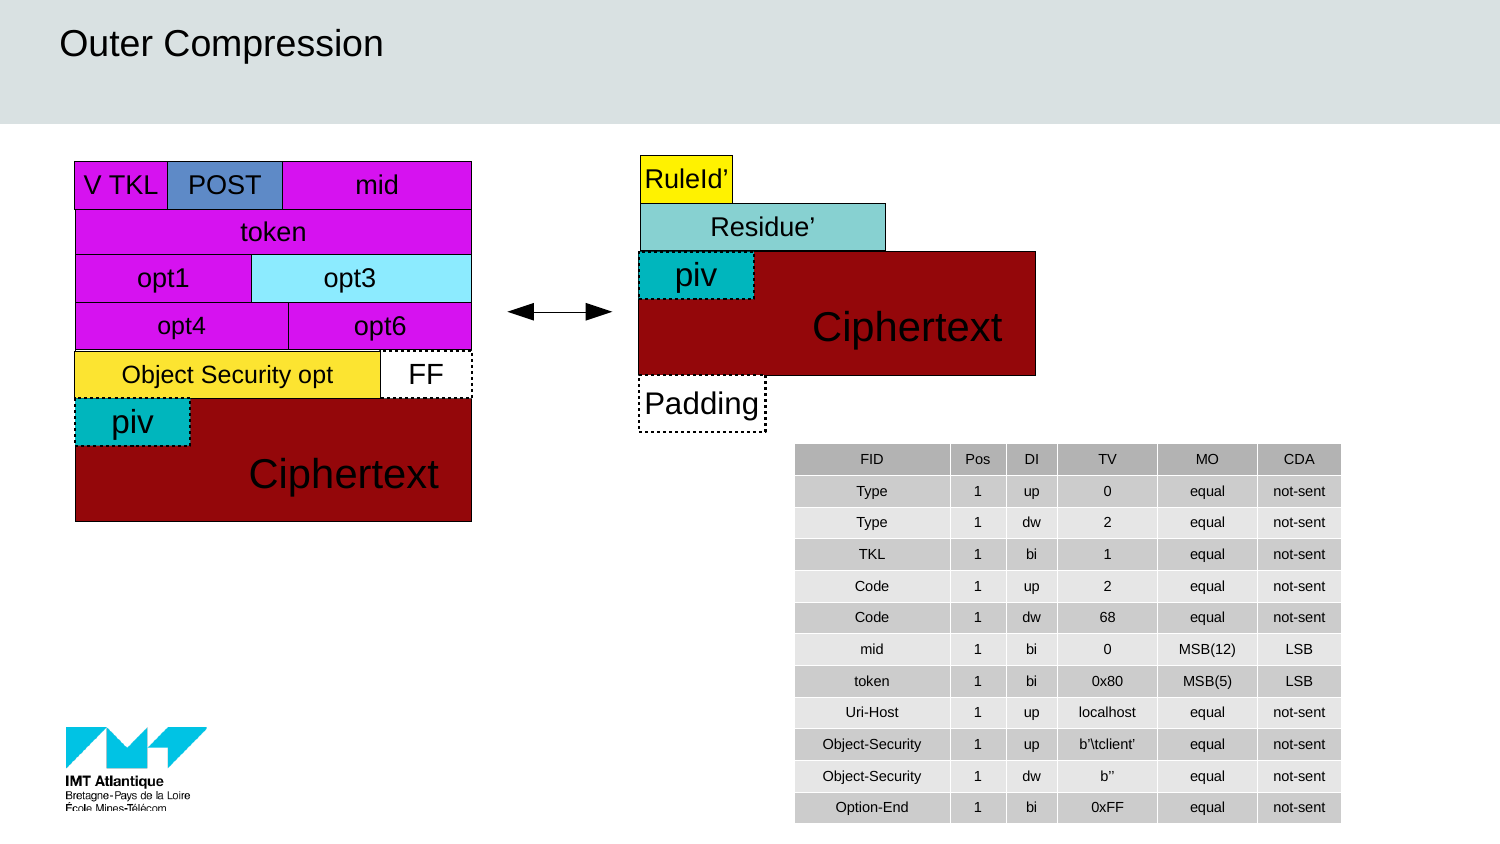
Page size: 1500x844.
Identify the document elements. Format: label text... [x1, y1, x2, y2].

table_cell 0 [1058, 634, 1157, 665]
table_cell bi [1007, 539, 1057, 570]
table_cell bi [1007, 634, 1057, 665]
table_cell dw [1007, 508, 1057, 538]
table_cell 0x80 [1058, 666, 1157, 697]
table_cell not-sent [1258, 571, 1341, 602]
table_cell 0xFF [1058, 793, 1157, 823]
table_cell TKL [795, 539, 950, 570]
table_cell not-sent [1258, 761, 1341, 792]
table_cell 1 [951, 539, 1006, 570]
table_cell Object-Security [795, 761, 950, 792]
text_box Ciphertext [638, 251, 1036, 376]
text_box POST [168, 161, 282, 209]
table_header TV [1058, 444, 1157, 475]
table_cell up [1007, 571, 1057, 602]
table_cell equal [1158, 698, 1257, 728]
table_cell MSB(5) [1158, 666, 1257, 697]
text_box token [75, 209, 472, 255]
table_cell 1 [951, 603, 1006, 633]
table_cell token [795, 666, 950, 697]
table_cell bi [1007, 793, 1057, 823]
table_cell Option-End [795, 793, 950, 823]
table_cell equal [1158, 571, 1257, 602]
table_cell Object-Security [795, 729, 950, 760]
table_cell not-sent [1258, 539, 1341, 570]
table_cell 1 [951, 793, 1006, 823]
table_cell Code [795, 571, 950, 602]
table_cell Uri-Host [795, 698, 950, 728]
table_header DI [1007, 444, 1057, 475]
table_cell MSB(12) [1158, 634, 1257, 665]
table_cell not-sent [1258, 793, 1341, 823]
table_cell 1 [951, 698, 1006, 728]
table_cell 1 [951, 634, 1006, 665]
text_box Ciphertext [75, 399, 472, 522]
table_cell 1 [951, 729, 1006, 760]
table_cell not-sent [1258, 698, 1341, 728]
text_box Object Security opt [74, 351, 381, 399]
text_box Padding [638, 375, 766, 432]
table_header CDA [1258, 444, 1341, 475]
table_cell 68 [1058, 603, 1157, 633]
table_cell 1 [951, 476, 1006, 507]
table_cell up [1007, 698, 1057, 728]
table_cell LSB [1258, 666, 1341, 697]
table_cell equal [1158, 508, 1257, 538]
table_header MO [1158, 444, 1257, 475]
table_cell bi [1007, 666, 1057, 697]
table_cell b’’ [1058, 761, 1157, 792]
table_cell equal [1158, 761, 1257, 792]
table_cell up [1007, 476, 1057, 507]
table_cell dw [1007, 603, 1057, 633]
text_box FF [380, 350, 472, 399]
table_cell 1 [951, 761, 1006, 792]
table_cell b’\tclient’ [1058, 729, 1157, 760]
table_cell Type [795, 476, 950, 507]
table_cell mid [795, 634, 950, 665]
table_cell 2 [1058, 571, 1157, 602]
table_cell 2 [1058, 508, 1157, 538]
text_box opt6 [289, 302, 472, 350]
table_cell 0 [1058, 476, 1157, 507]
text_box opt1 [75, 255, 252, 302]
table_cell 1 [1058, 539, 1157, 570]
table_cell equal [1158, 476, 1257, 507]
text_box mid [282, 161, 472, 209]
table_cell equal [1158, 603, 1257, 633]
table_cell dw [1007, 761, 1057, 792]
text_box V TKL [74, 161, 168, 210]
text_box Residue’ [640, 203, 886, 251]
table_cell LSB [1258, 634, 1341, 665]
table_header Pos [951, 444, 1006, 475]
text_box piv [75, 398, 191, 446]
text_box RuleId’ [640, 155, 733, 203]
table_cell 1 [951, 571, 1006, 602]
table_cell equal [1158, 539, 1257, 570]
text_box Outer Compression [44, 15, 1306, 156]
table_cell up [1007, 729, 1057, 760]
table_cell 1 [951, 666, 1006, 697]
text_box opt4 [75, 302, 289, 350]
table_cell not-sent [1258, 603, 1341, 633]
text_box piv [638, 251, 754, 300]
table_cell Code [795, 603, 950, 633]
table_cell equal [1158, 793, 1257, 823]
table_cell 1 [951, 508, 1006, 538]
table_cell not-sent [1258, 476, 1341, 507]
table_cell Type [795, 508, 950, 538]
table_cell localhost [1058, 698, 1157, 728]
table_cell not-sent [1258, 508, 1341, 538]
text_box opt3 [252, 255, 472, 302]
table_cell not-sent [1258, 729, 1341, 760]
table_cell equal [1158, 729, 1257, 760]
table_header FID [795, 444, 950, 475]
